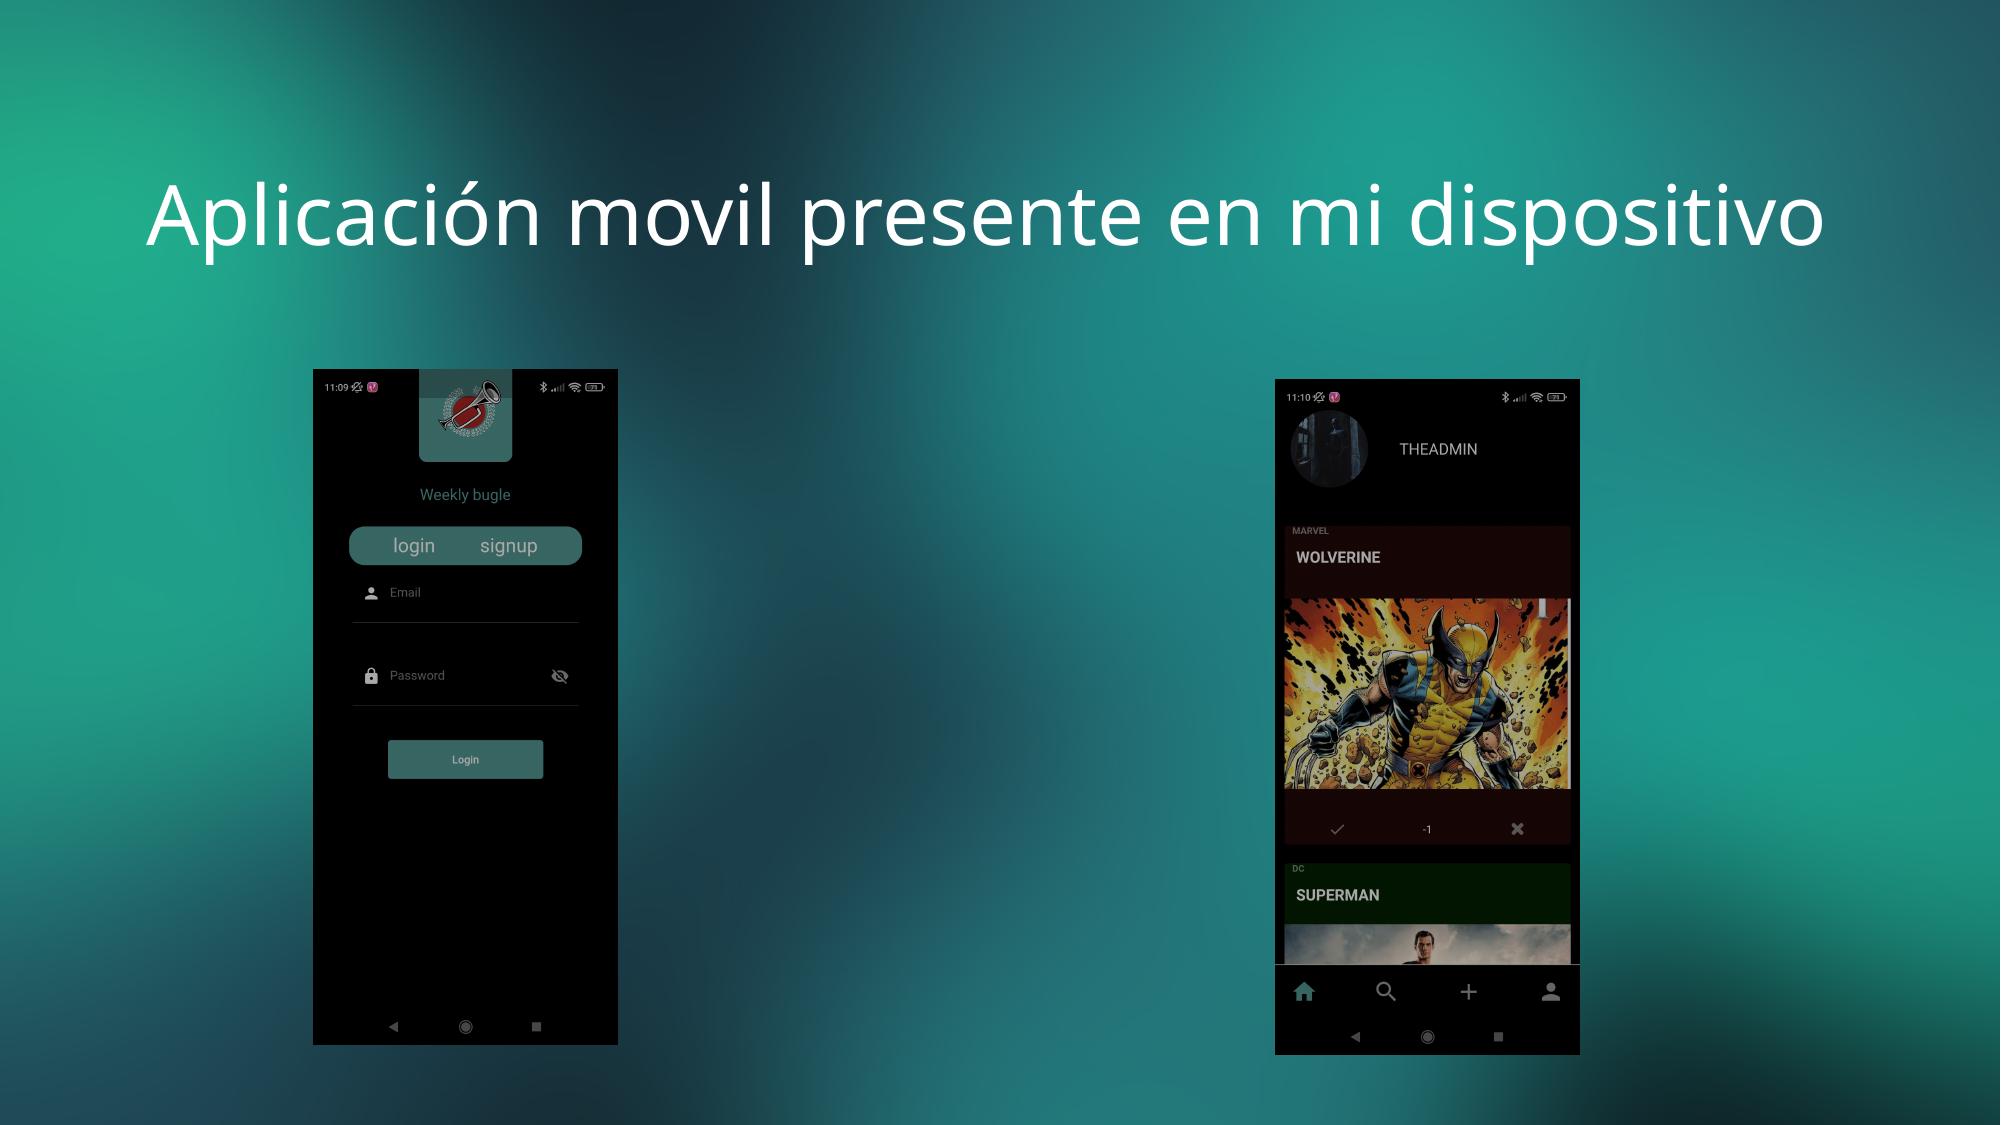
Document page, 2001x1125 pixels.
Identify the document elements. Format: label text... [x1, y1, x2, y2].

picture [0, 0, 2000, 1125]
title Aplicación movil presente en mi dispositivo [112, 80, 1863, 271]
